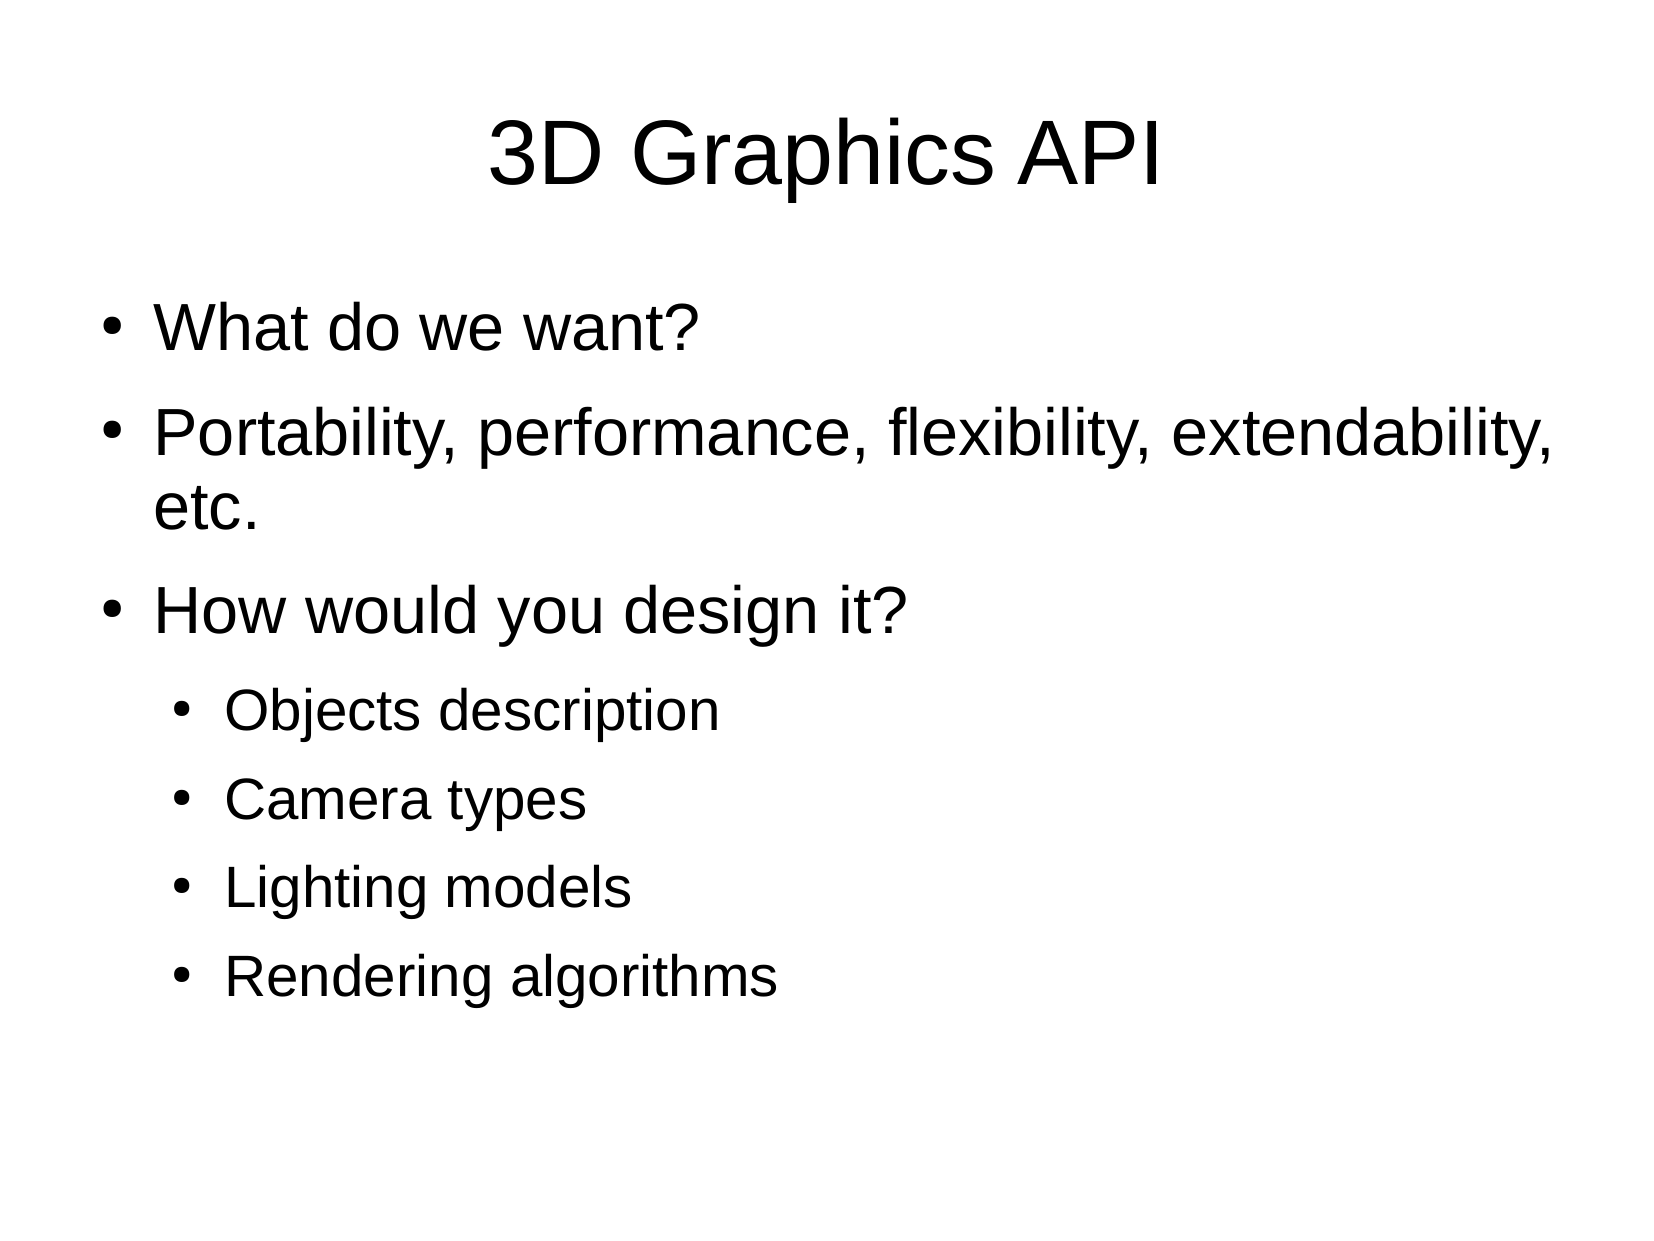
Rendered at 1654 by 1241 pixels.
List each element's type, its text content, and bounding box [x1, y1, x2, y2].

title 3D Graphics API [82, 56, 1571, 250]
list What do we want? Portability, performance, flexibility, extendability, etc. How would you design it? Objects description Camera types Lighting models Rendering algorithms [82, 290, 1571, 1109]
